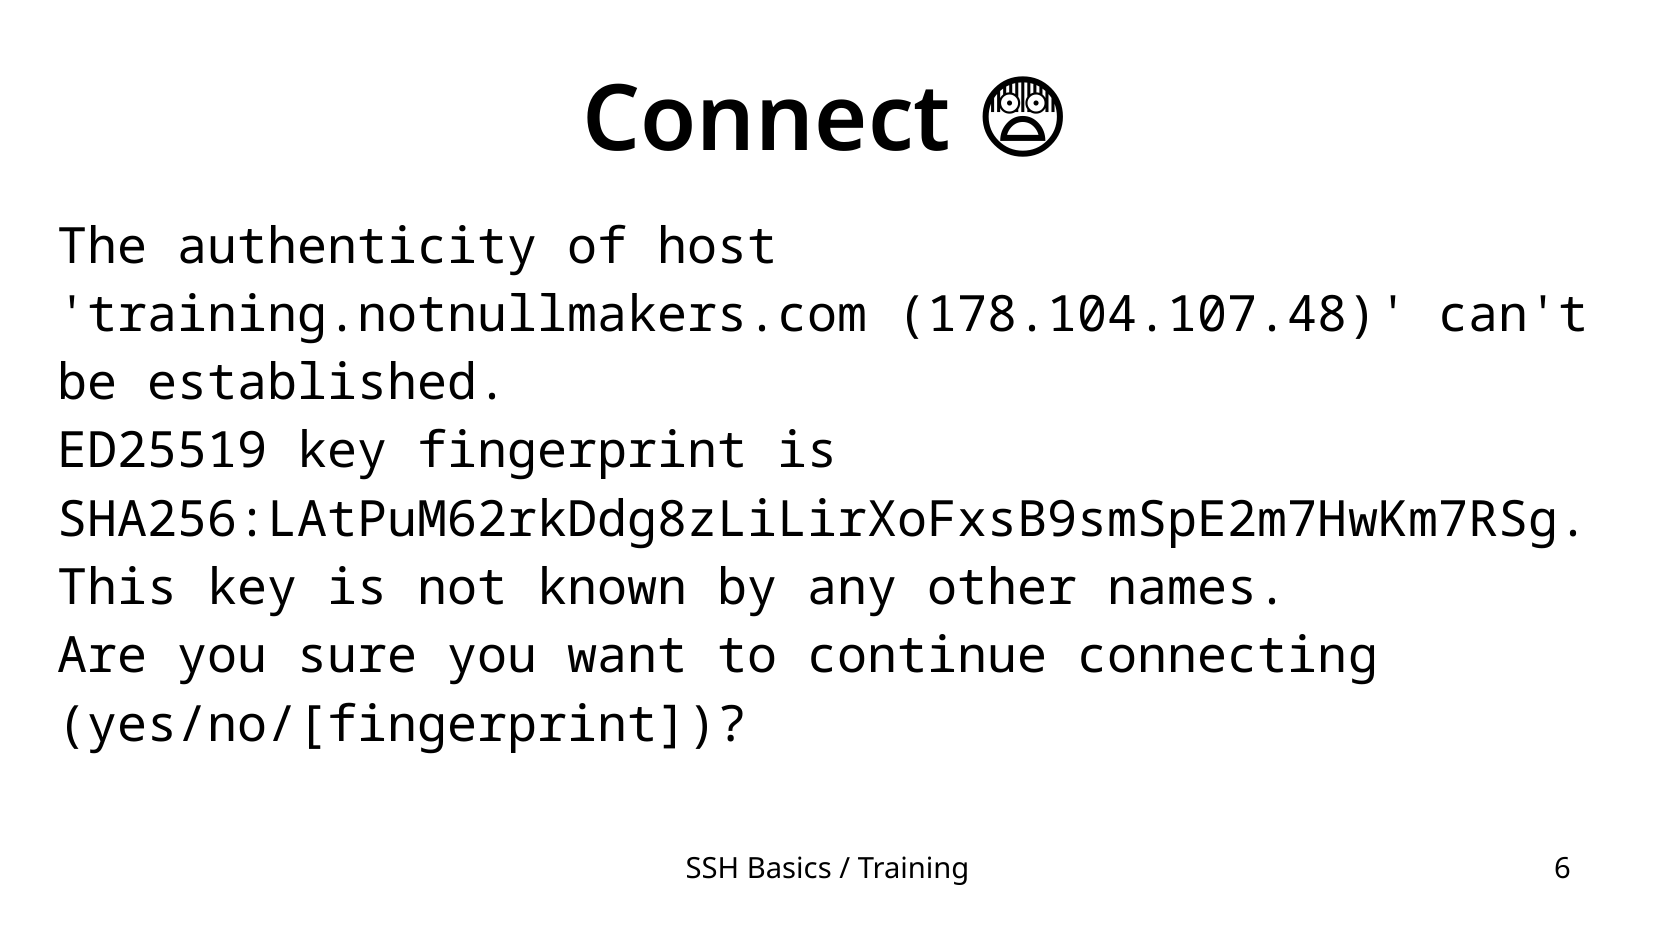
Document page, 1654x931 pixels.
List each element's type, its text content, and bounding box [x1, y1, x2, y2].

subtitle The authenticity of host 'training.notnullmakers.com (178.104.107.48)' can't be established. ED25519 key fingerprint is SHA256:LAtPuM62rkDdg8zLiLirXoFxsB9smSpE2m7HwKm7RSg. This key is not known by any other names. Are you sure you want to continue connecting (yes/no/[fingerprint])? [57, 209, 1597, 800]
title Connect 😨 [82, 37, 1571, 193]
